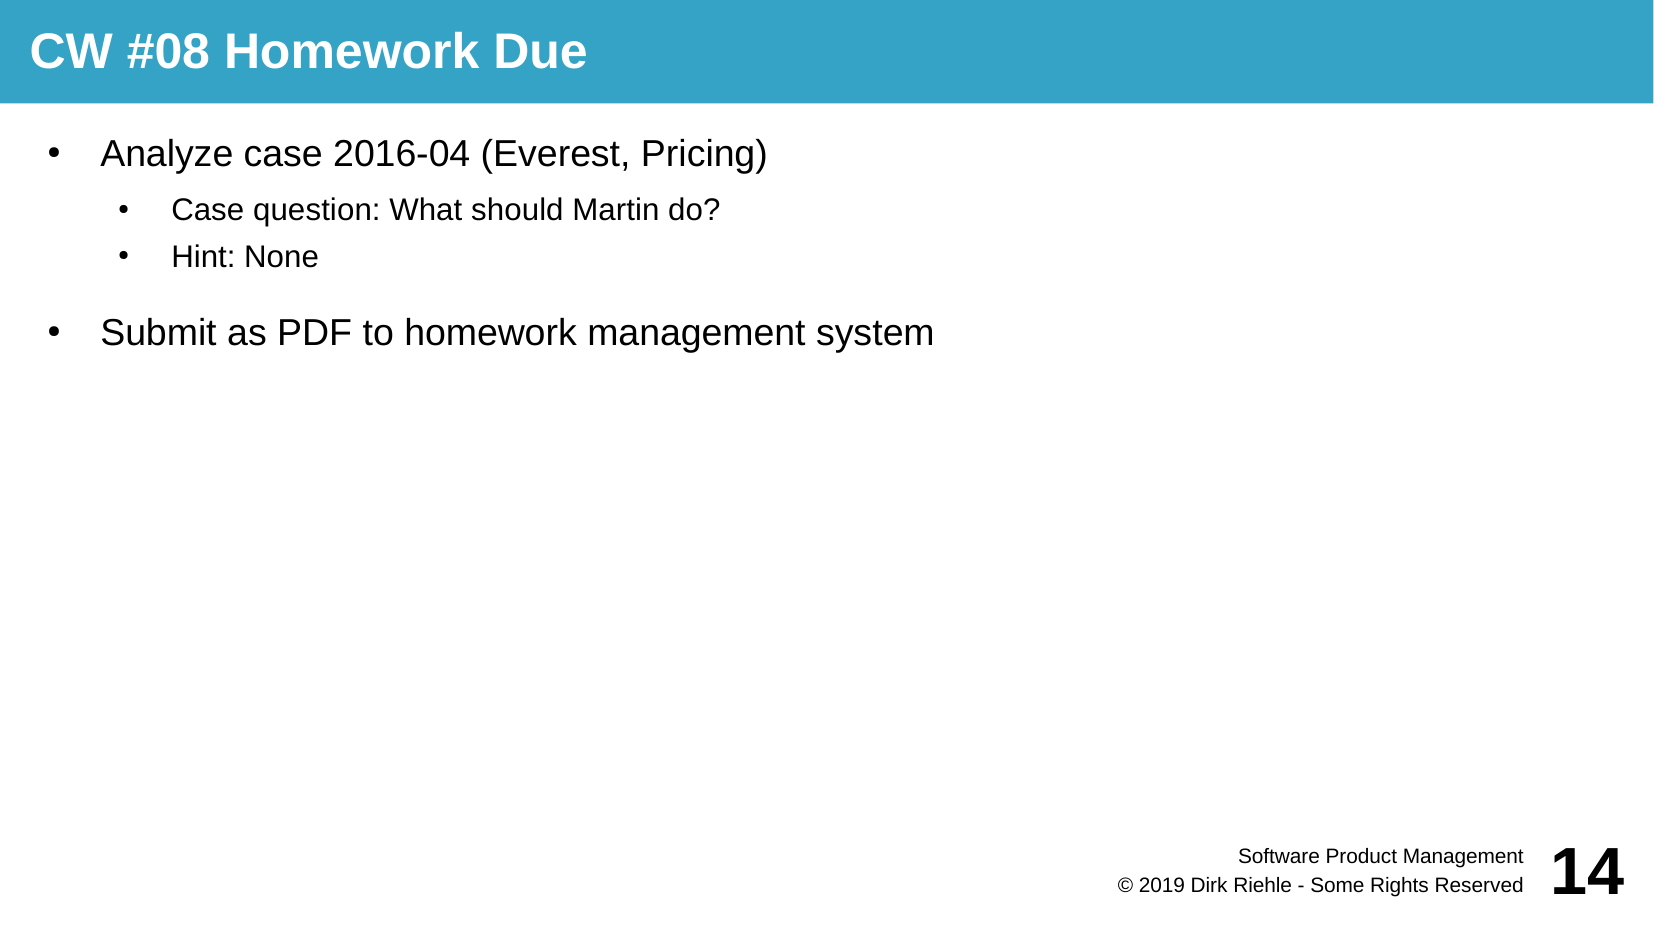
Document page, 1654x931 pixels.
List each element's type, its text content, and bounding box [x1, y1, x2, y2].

title CW #08 Homework Due [0, 0, 1654, 104]
list Analyze case 2016-04 (Everest, Pricing) Case question: What should Martin do? Hint: None Submit as PDF to homework management system [29, 132, 1625, 798]
